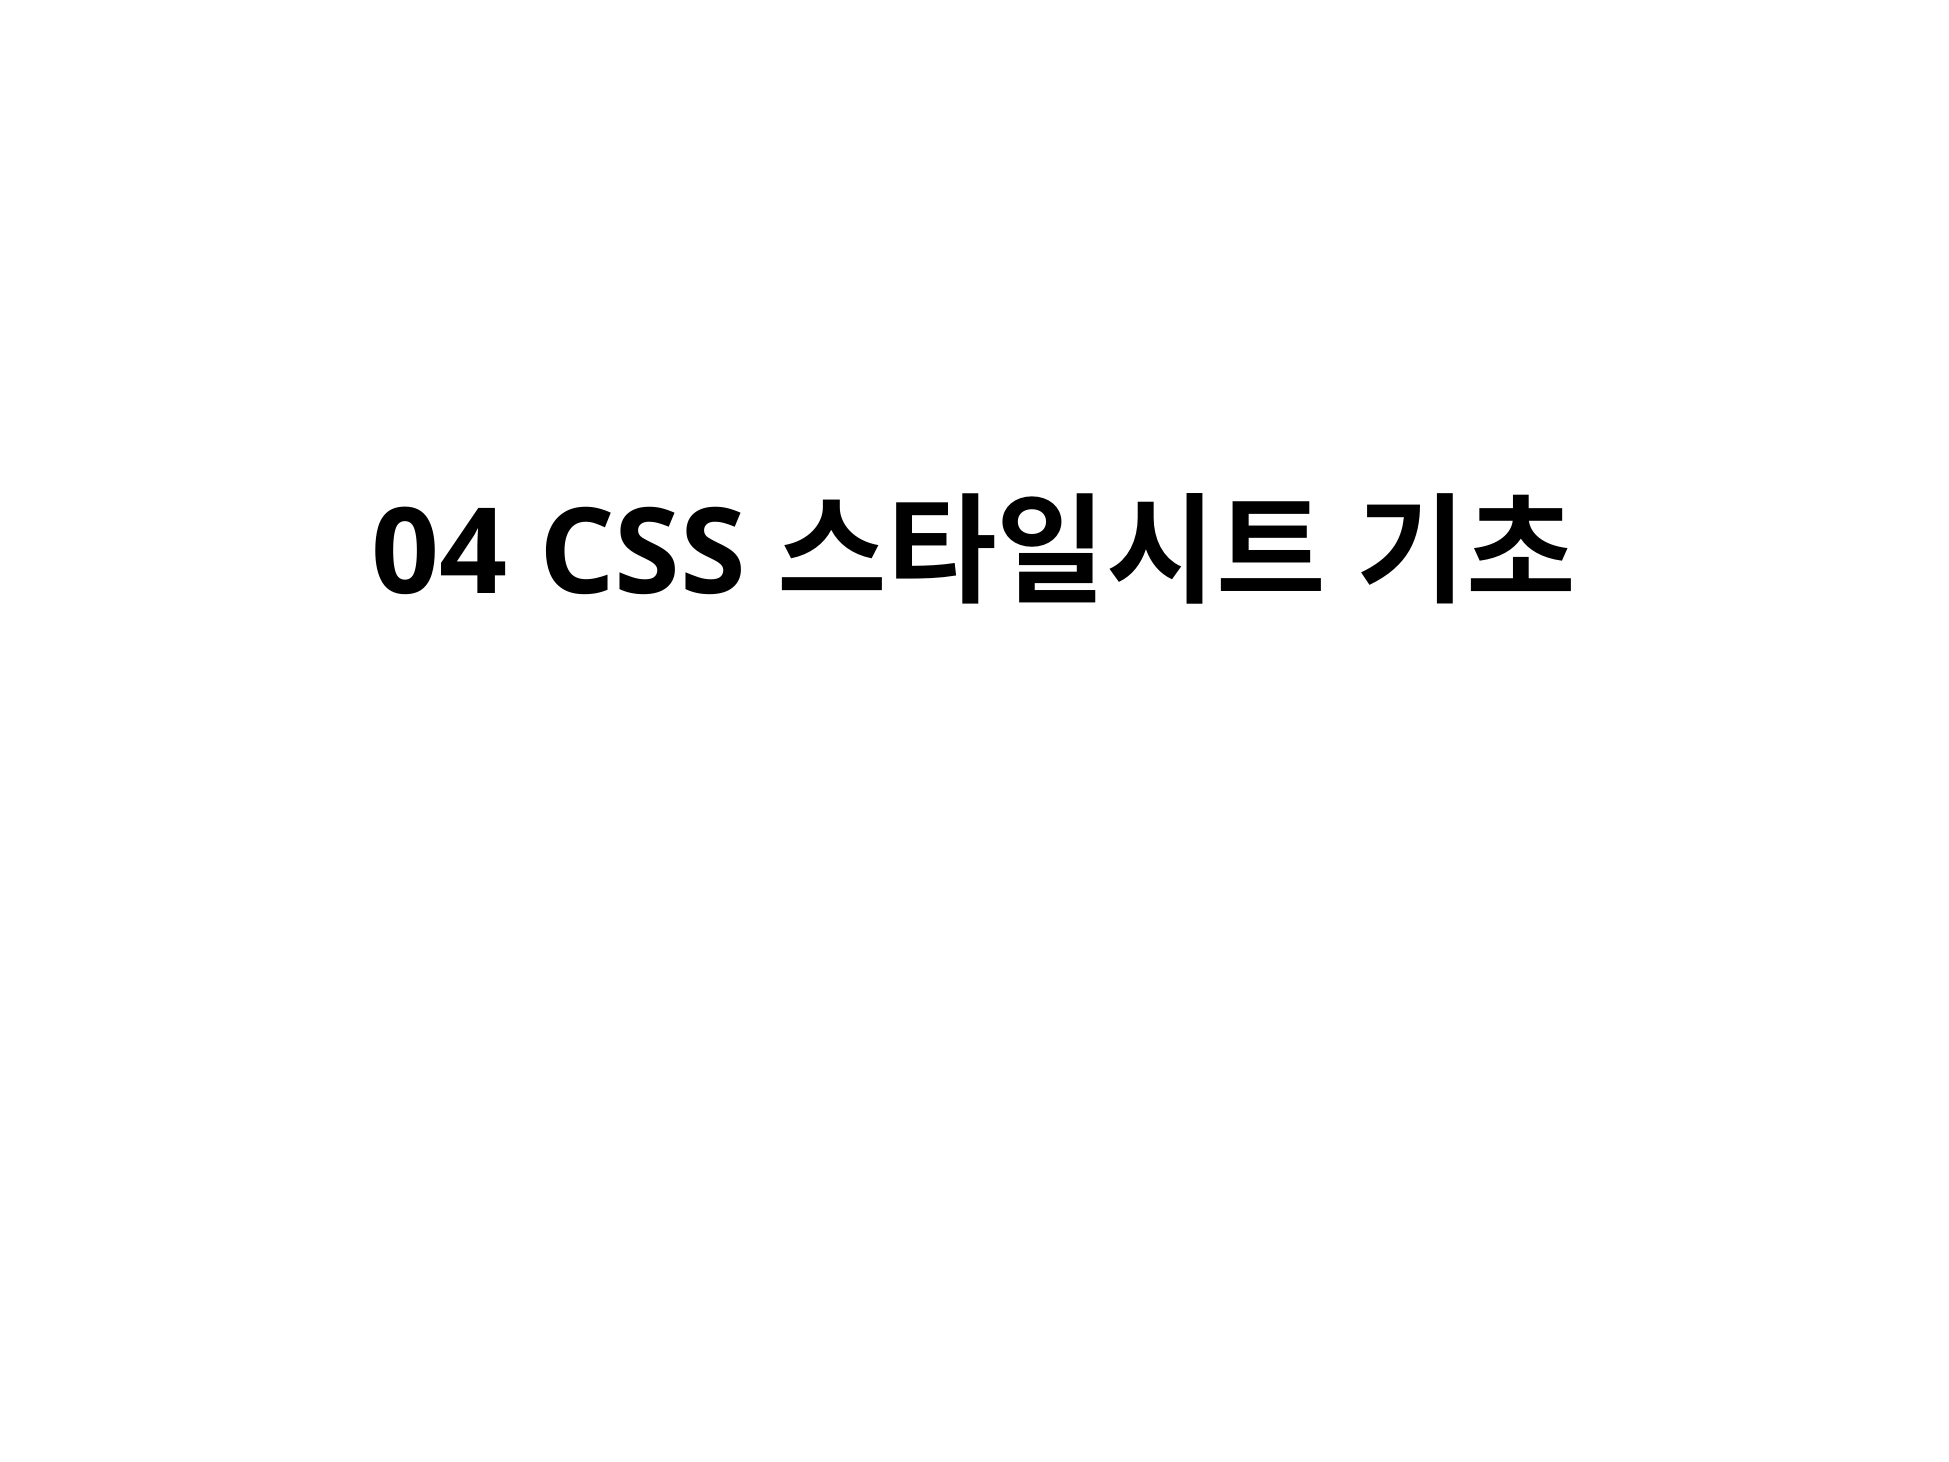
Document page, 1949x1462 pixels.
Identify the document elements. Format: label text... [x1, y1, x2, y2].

title 04 CSS 스타일시트 기초 [146, 454, 1803, 768]
